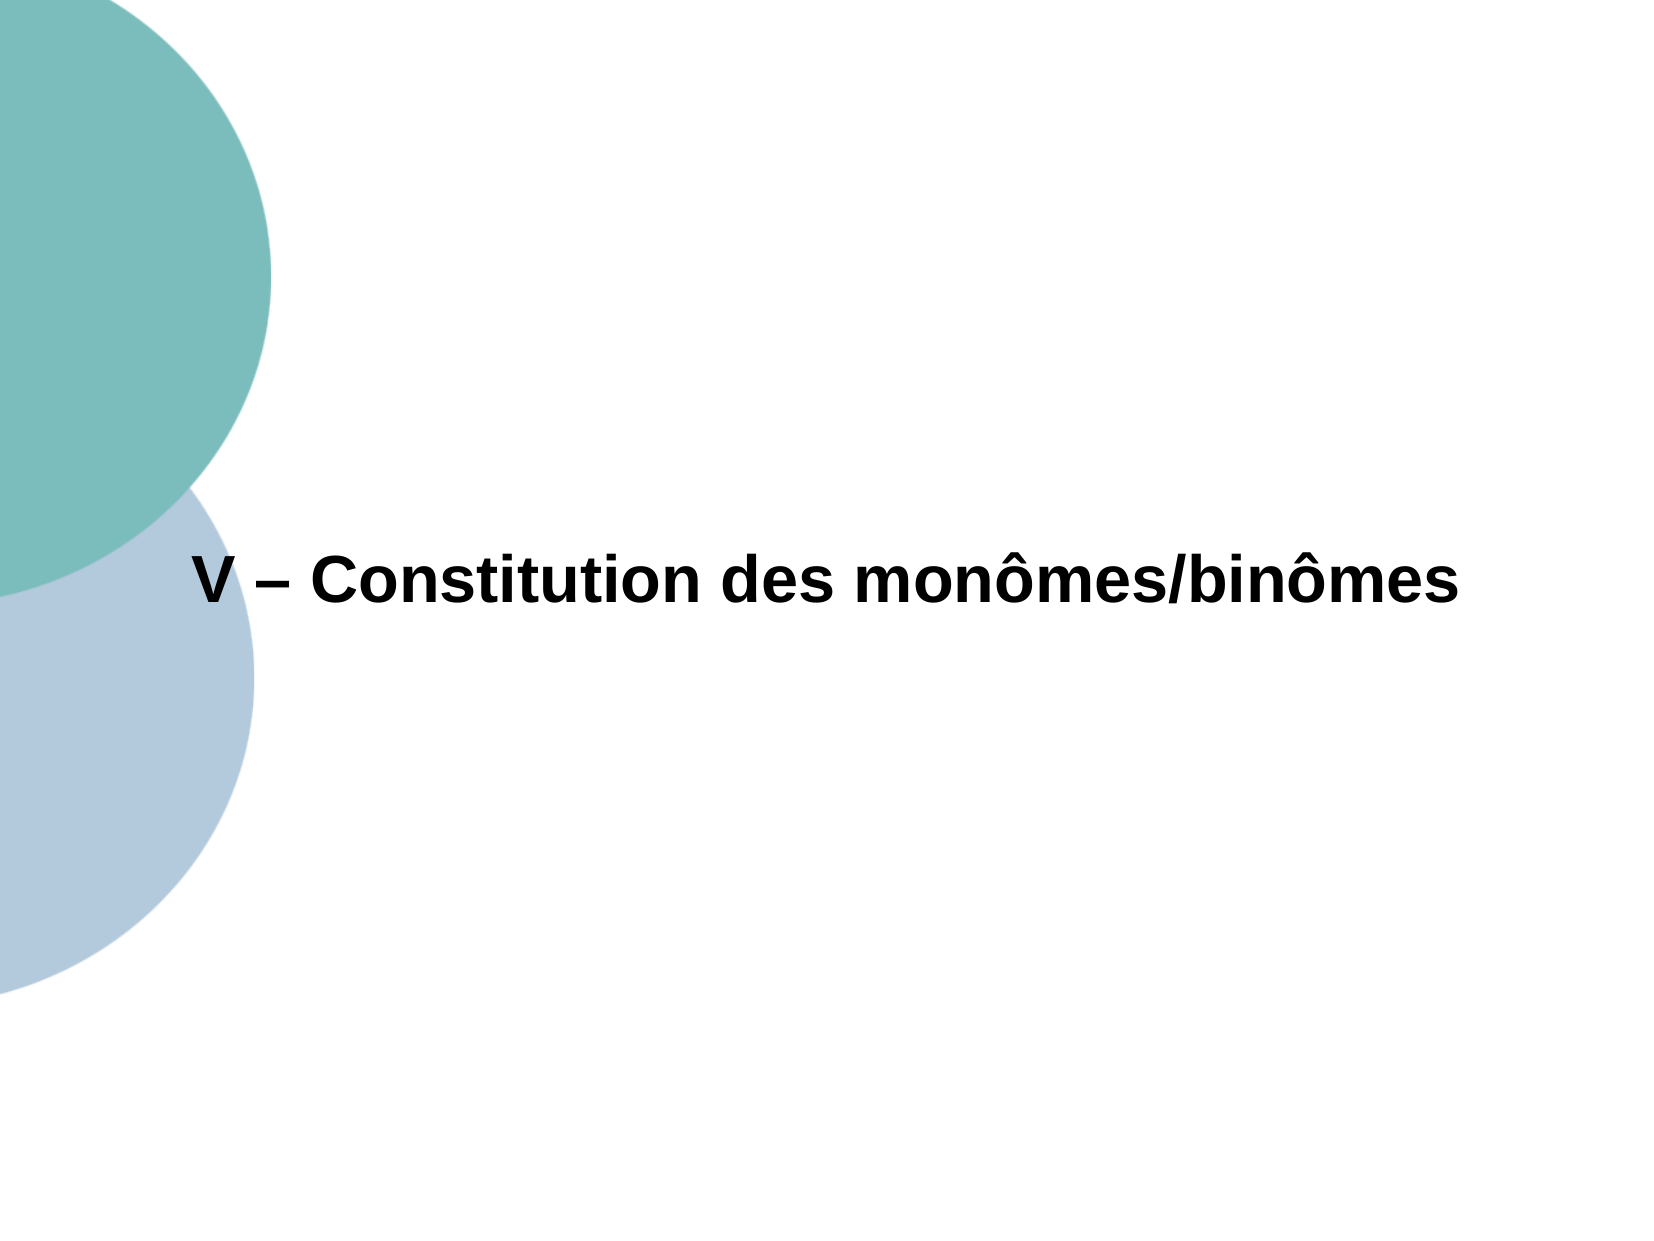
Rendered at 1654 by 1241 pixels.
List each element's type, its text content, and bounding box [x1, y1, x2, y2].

picture [0, 0, 1654, 1241]
subtitle V – Constitution des monômes/binômes [82, 56, 1571, 1102]
